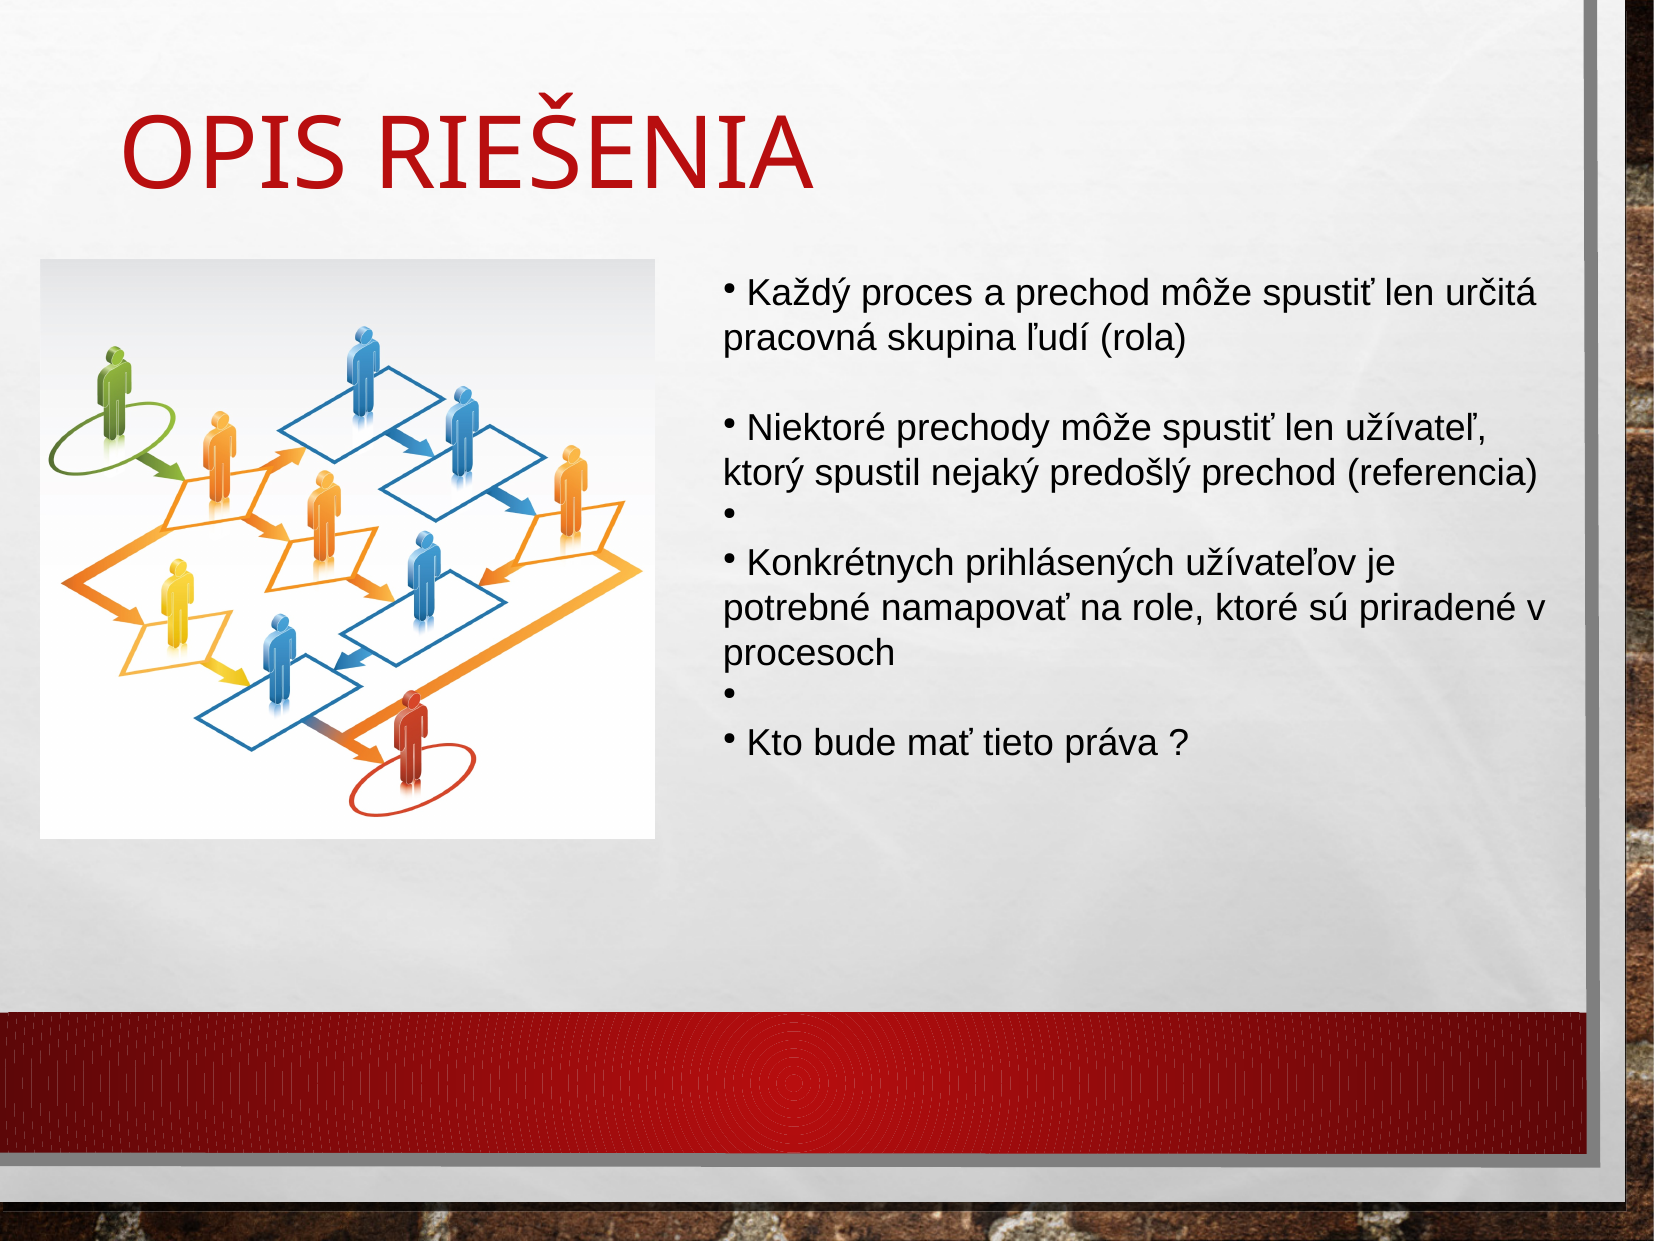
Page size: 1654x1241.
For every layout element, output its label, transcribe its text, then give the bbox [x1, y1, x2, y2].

text_box Každý proces a prechod môže spustiť len určitá pracovná skupina ľudí (rola) Niektoré prechody môže spustiť len užívateľ, ktorý spustil nejaký predošlý prechod (referencia) Konkrétnych prihlásených užívateľov je potrebné namapovať na role, ktoré sú priradené v procesoch Kto bude mať tieto práva ? [707, 259, 1568, 821]
title Opis riešenia [103, 93, 1592, 219]
picture [40, 259, 655, 839]
